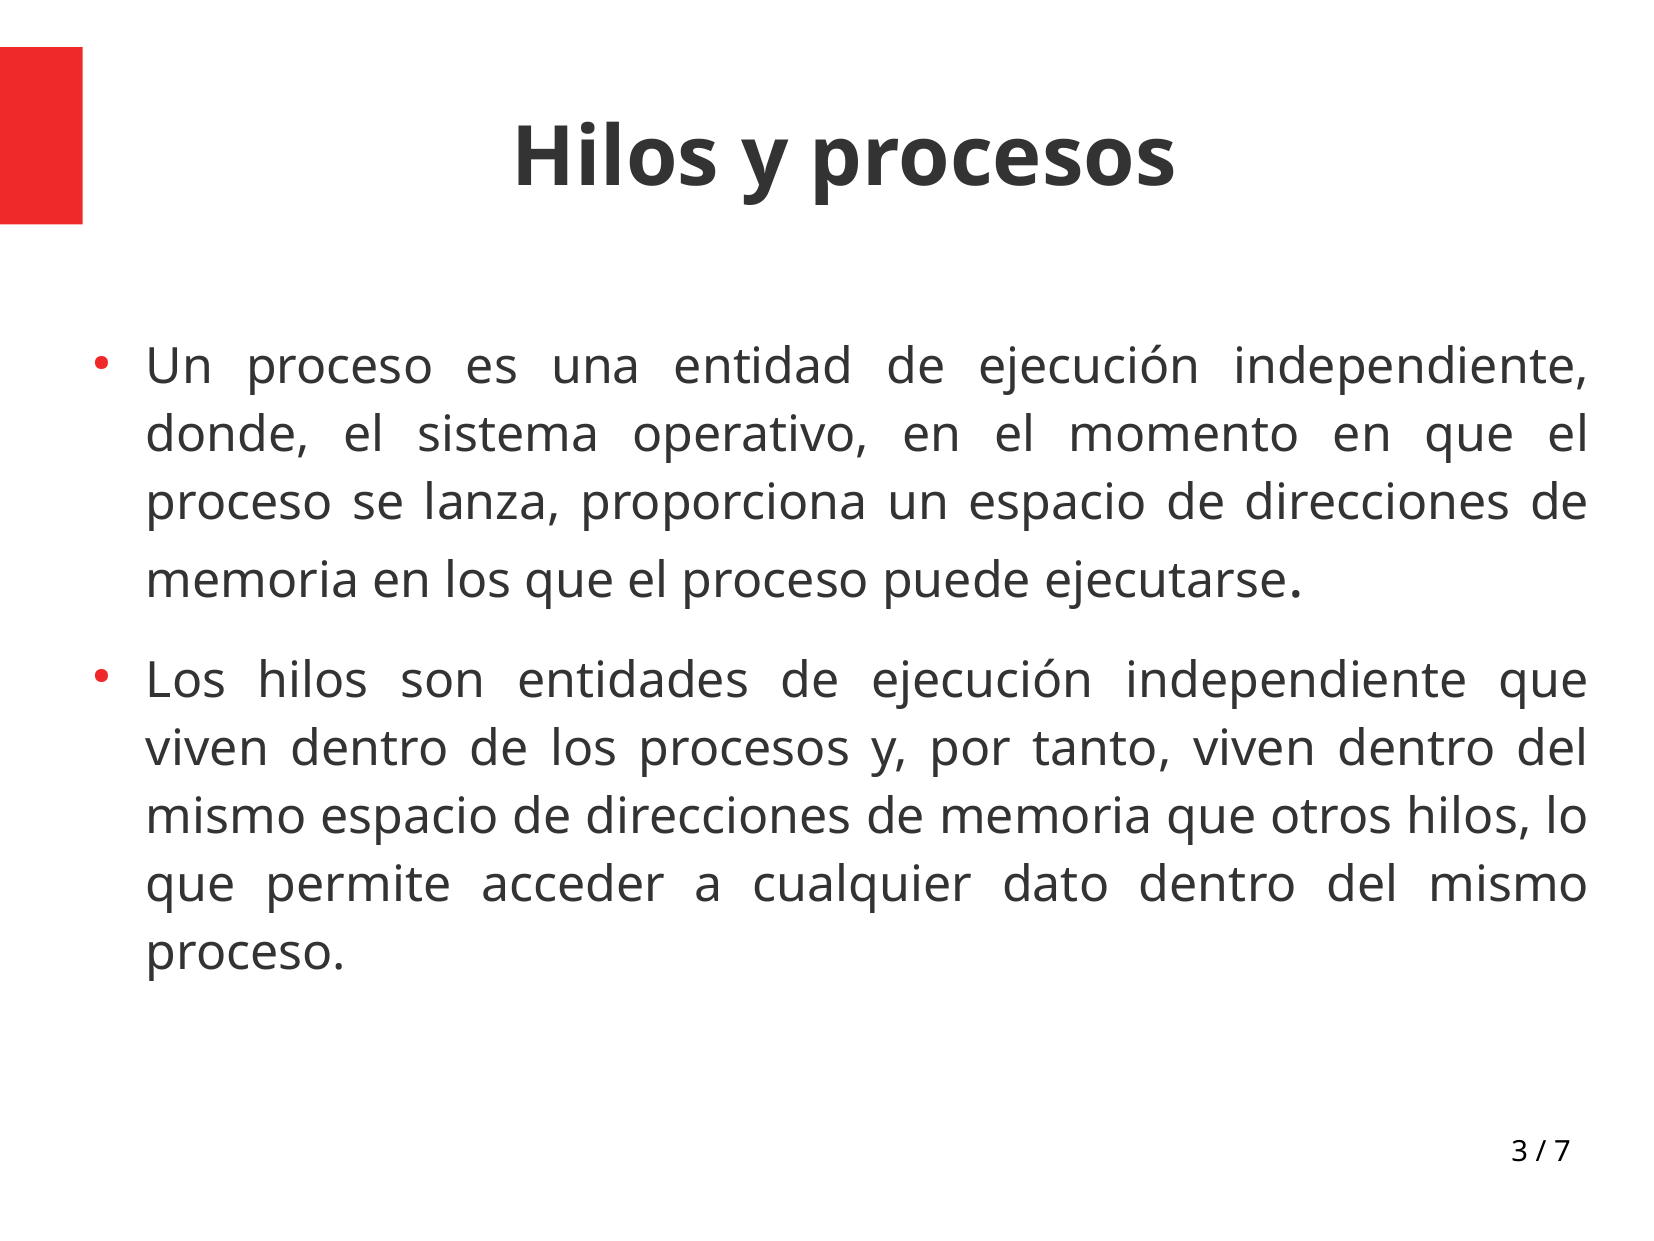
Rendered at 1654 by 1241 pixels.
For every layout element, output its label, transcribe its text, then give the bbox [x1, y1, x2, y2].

list Un proceso es una entidad de ejecución independiente, donde, el sistema operativo, en el momento en que el proceso se lanza, proporciona un espacio de direcciones de memoria en los que el proceso puede ejecutarse. Los hilos son entidades de ejecución independiente que viven dentro de los procesos y, por tanto, viven dentro del mismo espacio de direcciones de memoria que otros hilos, lo que permite acceder a cualquier dato dentro del mismo proceso. [75, 330, 1591, 1036]
title Hilos y procesos [118, 49, 1571, 257]
